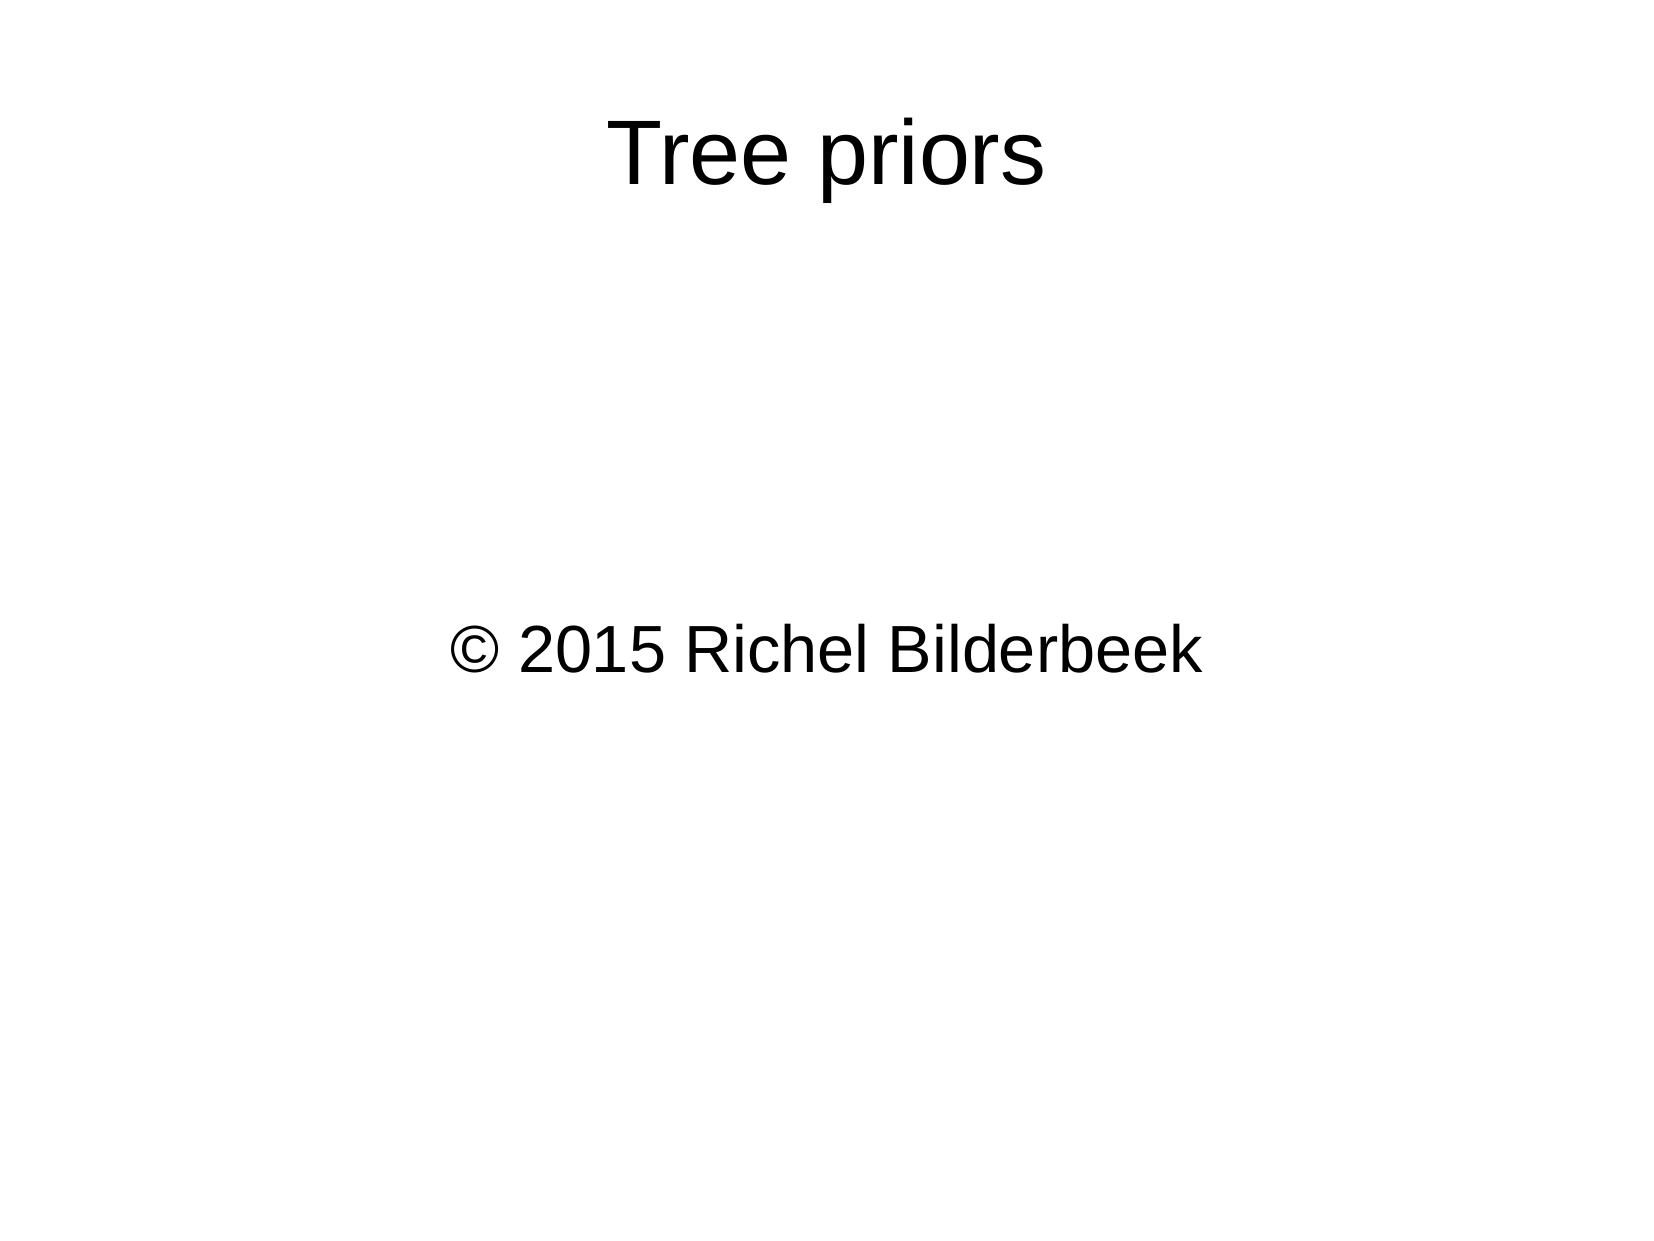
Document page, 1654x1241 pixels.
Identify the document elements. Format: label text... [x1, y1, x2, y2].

subtitle © 2015 Richel Bilderbeek [82, 290, 1571, 1010]
title Tree priors [82, 49, 1571, 257]
